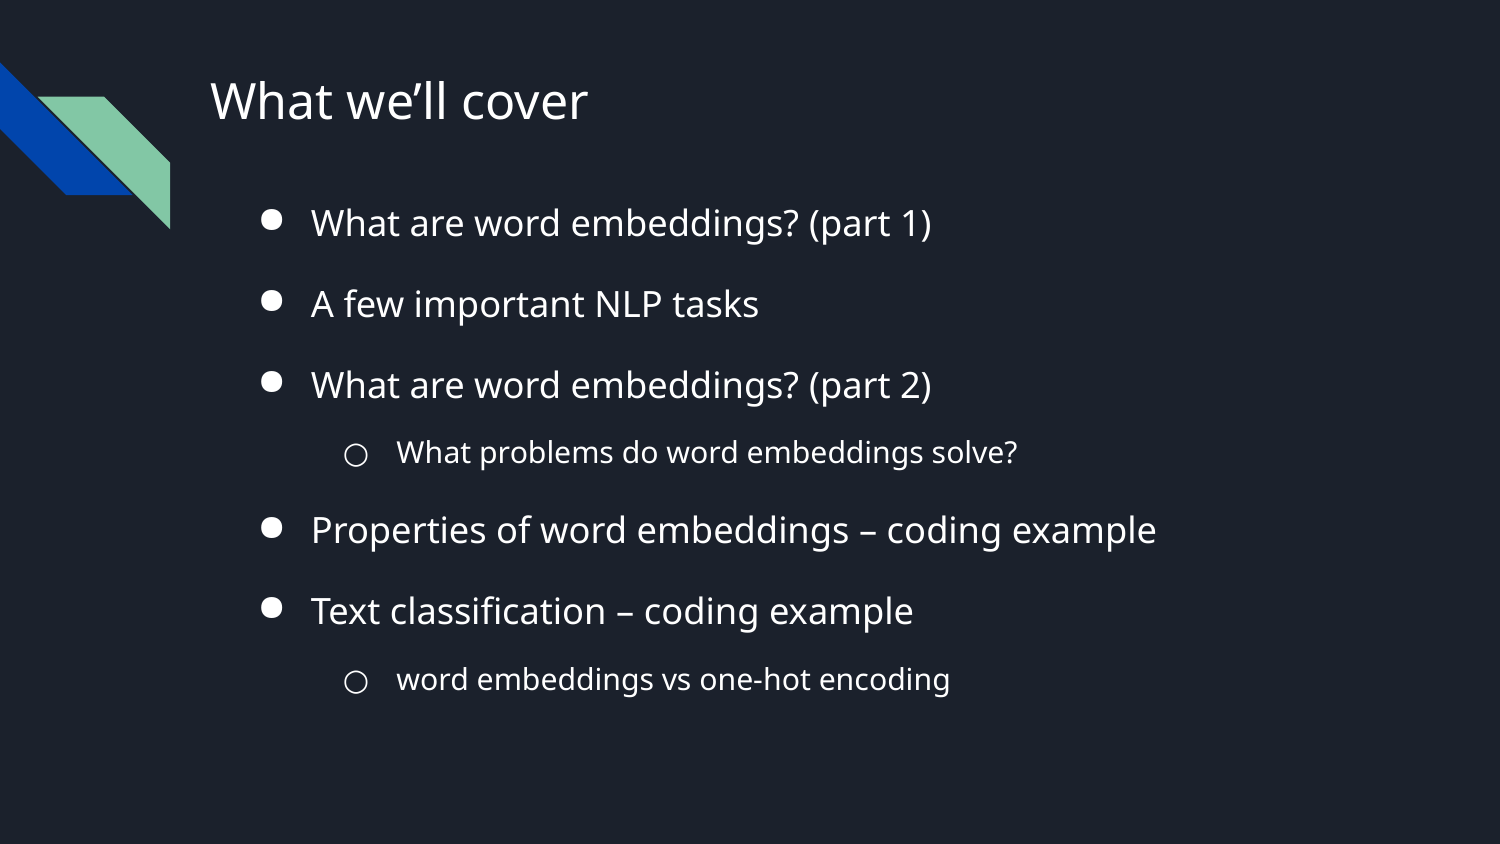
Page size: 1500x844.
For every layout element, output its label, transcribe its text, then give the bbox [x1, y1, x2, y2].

list What are word embeddings? (part 1) A few important NLP tasks What are word embeddings? (part 2) What problems do word embeddings solve? Properties of word embeddings – coding example Text classification – coding example word embeddings vs one-hot encoding [242, 175, 1333, 719]
title What we’ll cover [195, 51, 1351, 188]
